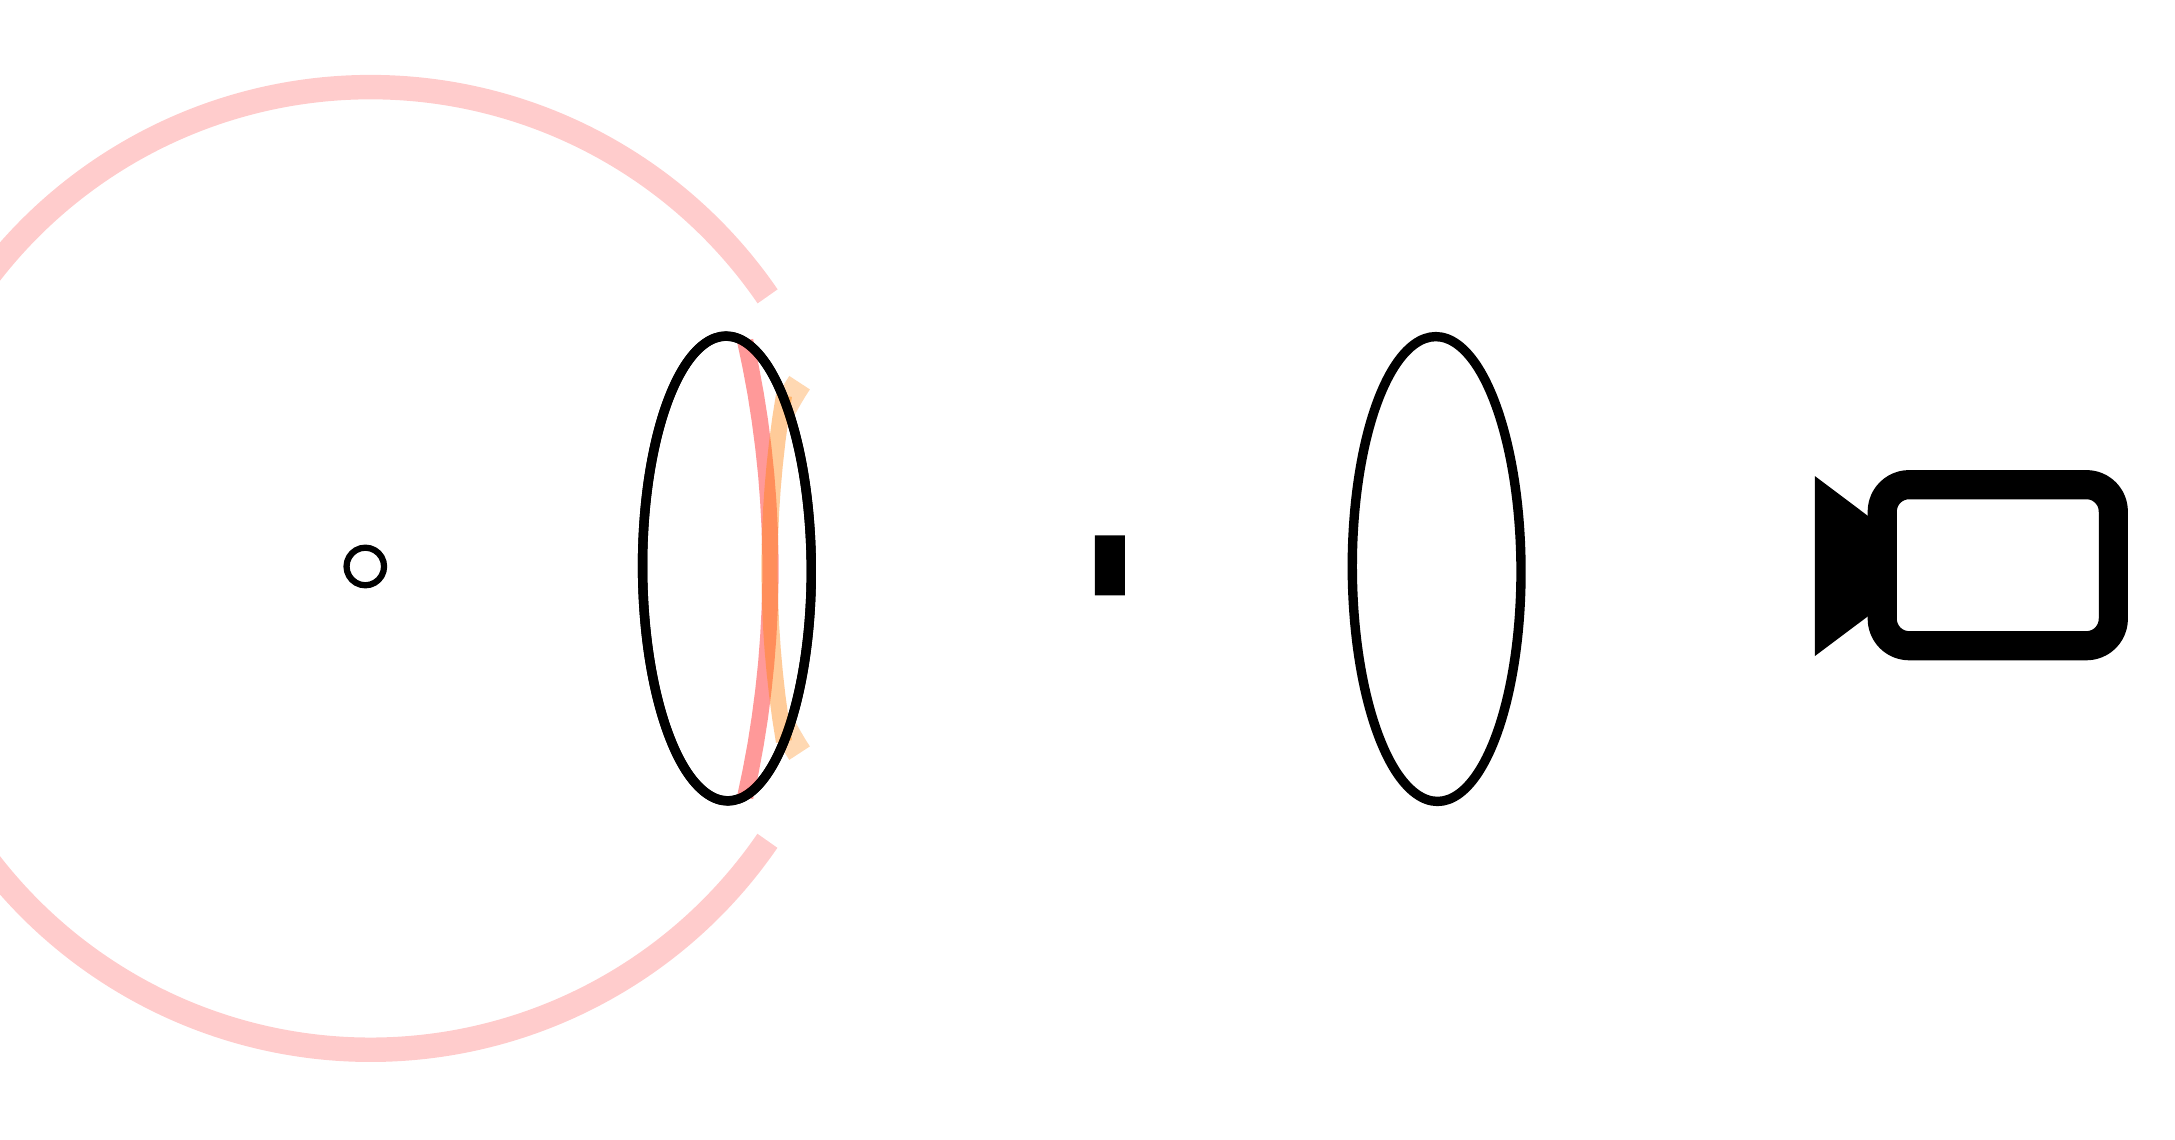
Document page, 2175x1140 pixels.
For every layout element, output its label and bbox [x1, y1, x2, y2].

text_box [648, 341, 806, 796]
text_box [0, 0, 1747, 1140]
text_box [1882, 484, 2114, 646]
text_box [1814, 476, 1875, 657]
